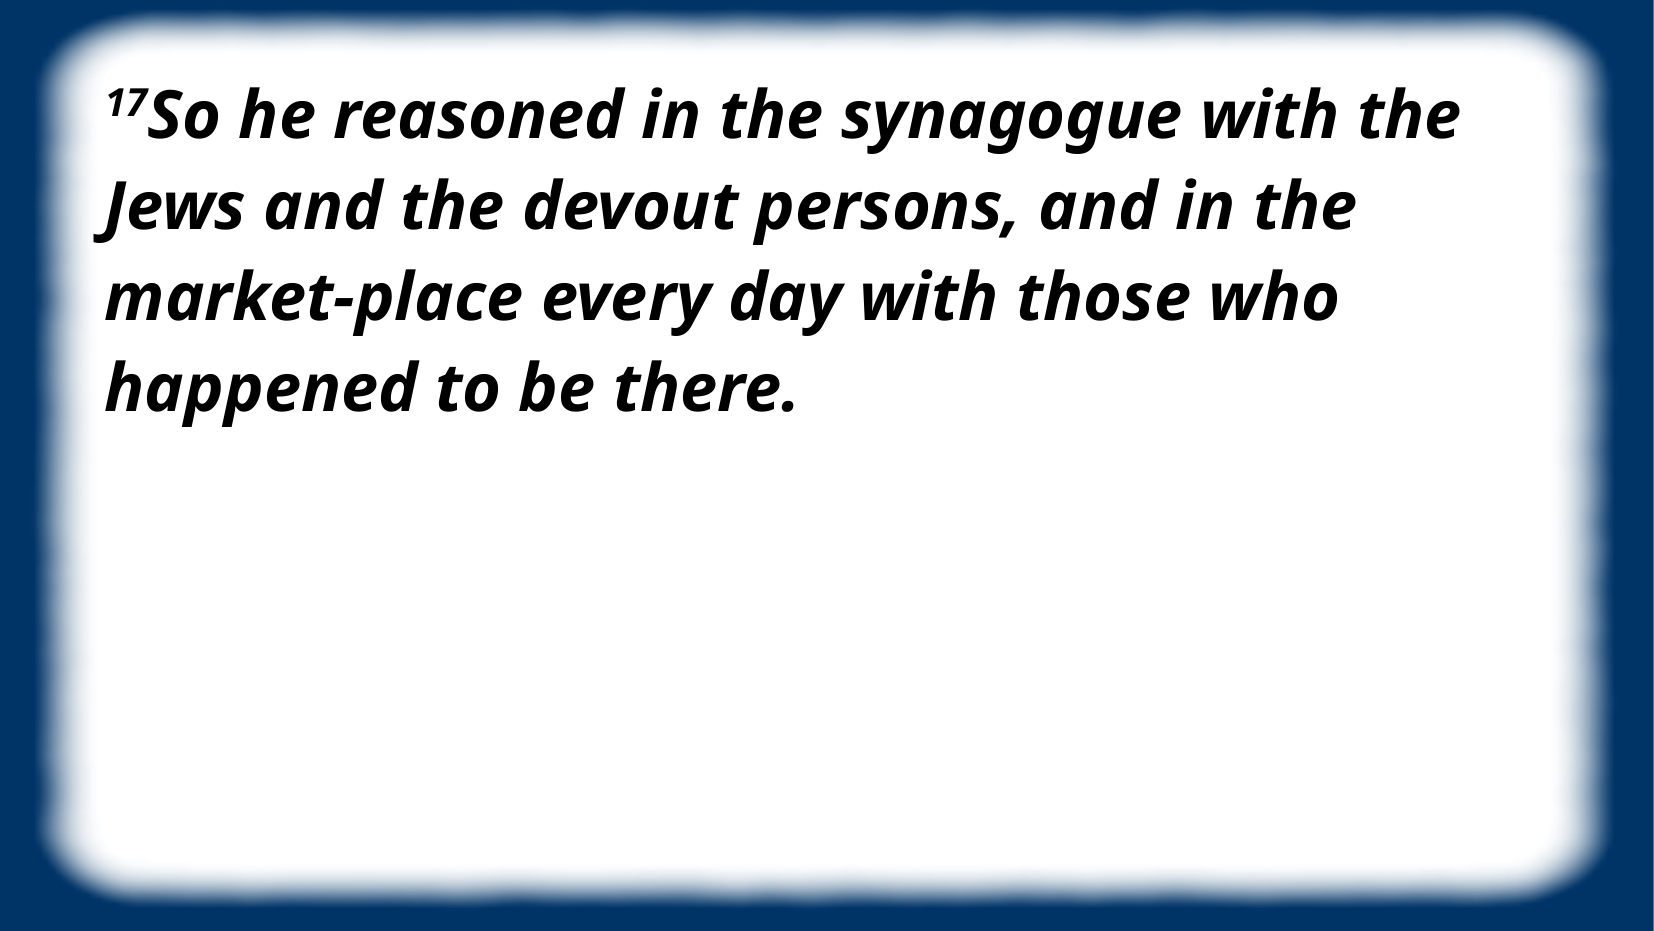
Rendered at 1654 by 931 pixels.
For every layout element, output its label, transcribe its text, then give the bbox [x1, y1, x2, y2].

picture [0, 0, 1654, 931]
text_box 17So he reasoned in the synagogue with the Jews and the devout persons, and in the market-place every day with those who happened to be there. [90, 60, 1576, 346]
